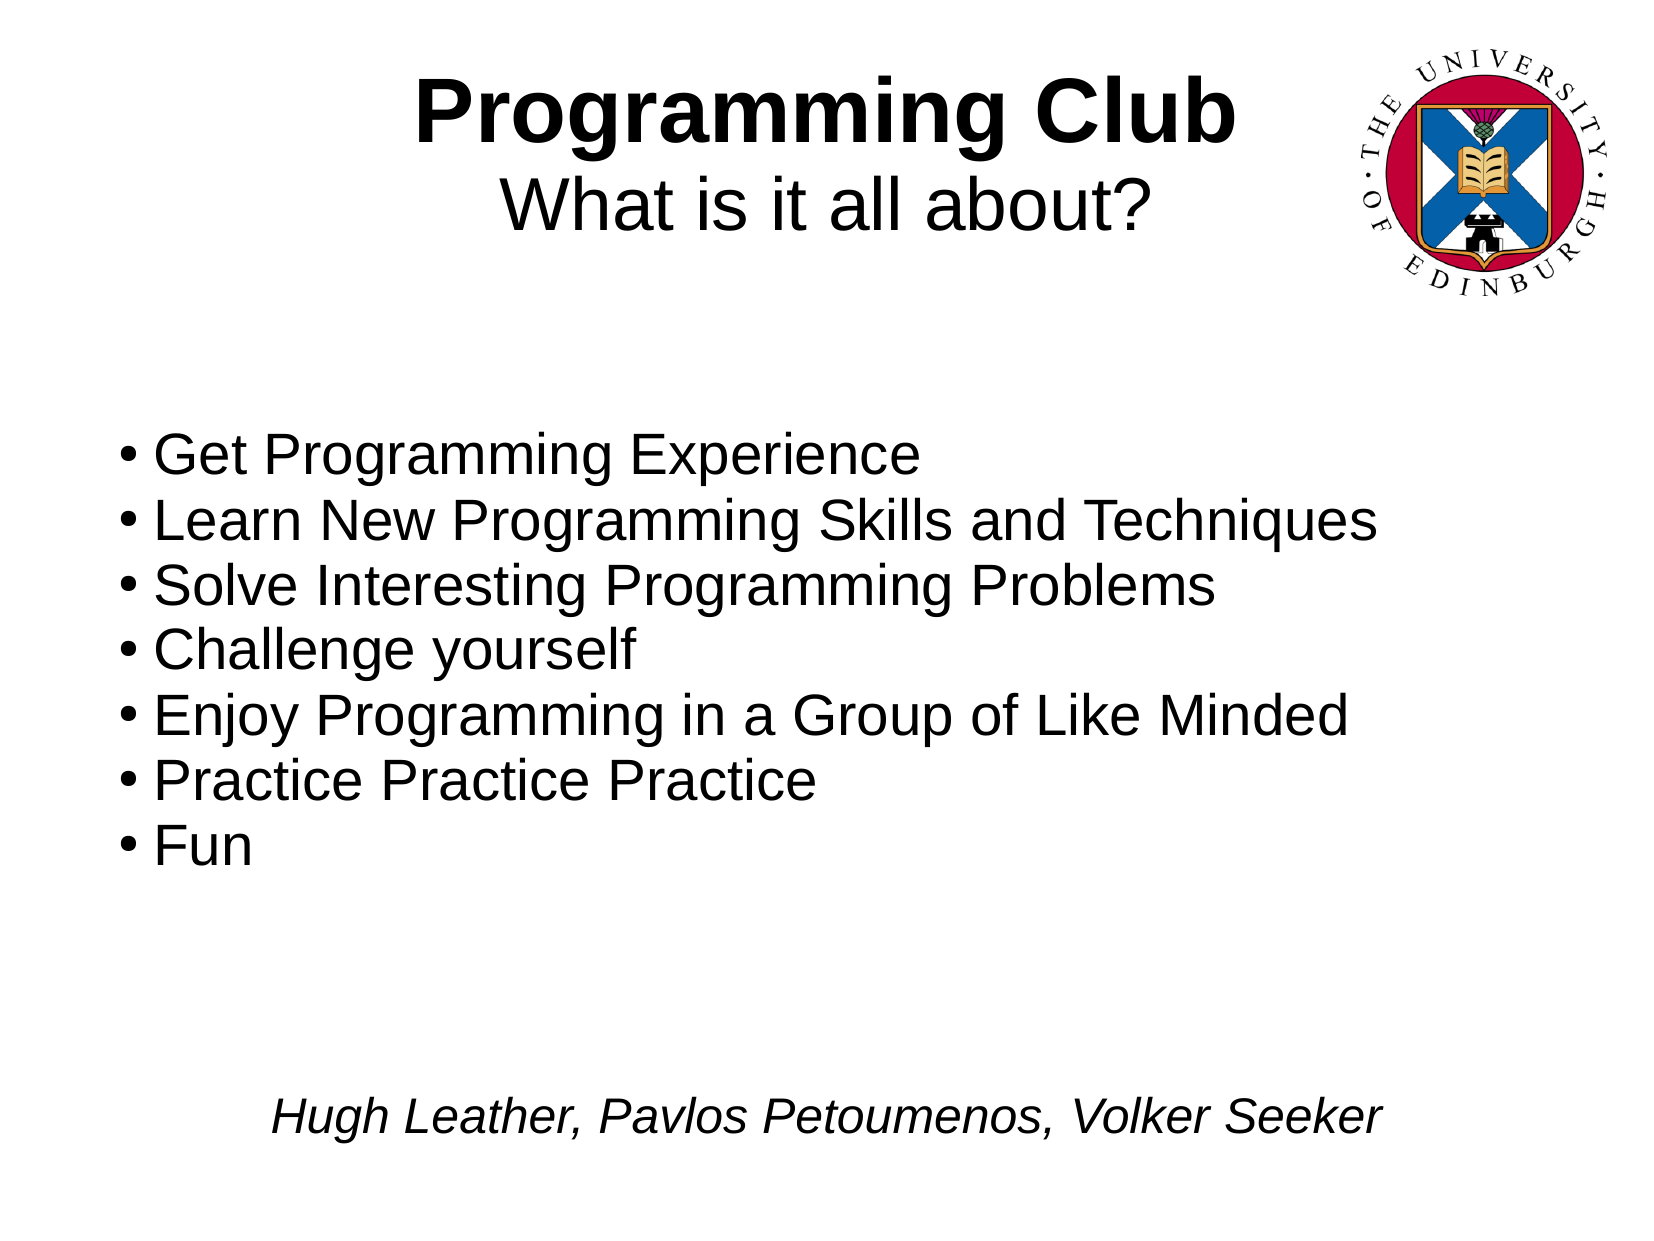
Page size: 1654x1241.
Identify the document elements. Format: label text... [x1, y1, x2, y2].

picture [1361, 49, 1607, 296]
text_box Get Programming Experience Learn New Programming Skills and Techniques Solve Interesting Programming Problems Challenge yourself Enjoy Programming in a Group of Like Minded Practice Practice Practice Fun [82, 290, 1571, 1010]
title Programming Club What is it all about? [82, 49, 1361, 257]
text_box Hugh Leather, Pavlos Petoumenos, Volker Seeker [82, 1015, 1571, 1217]
